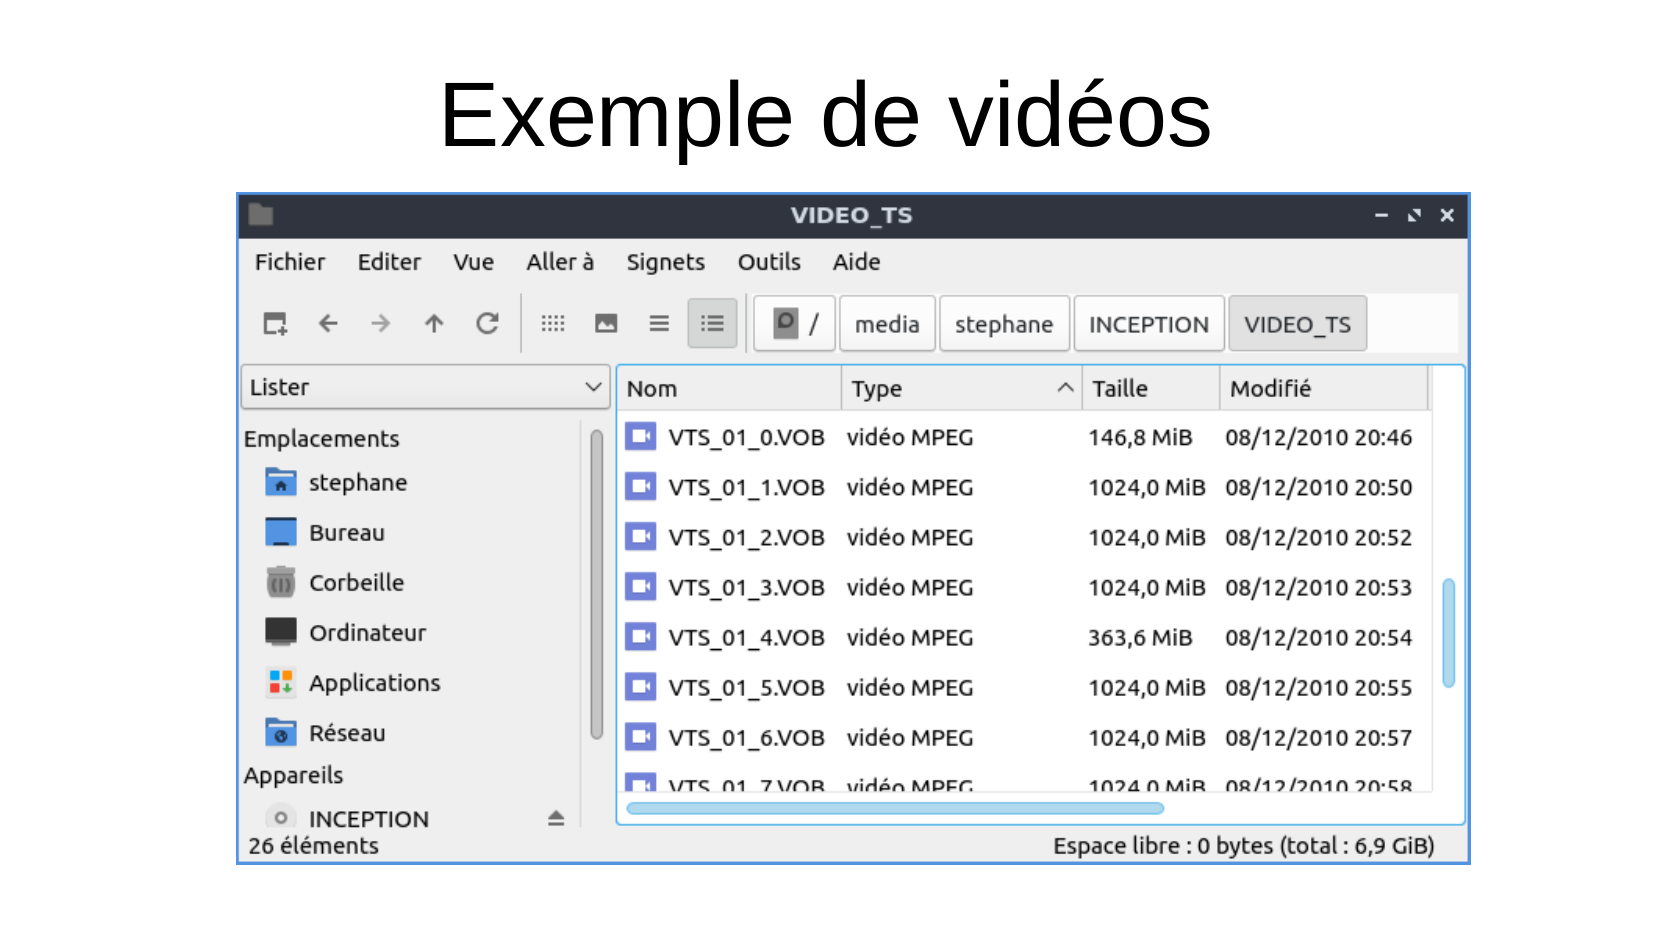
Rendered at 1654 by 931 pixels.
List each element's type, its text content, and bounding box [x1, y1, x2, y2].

title Exemple de vidéos [82, 37, 1571, 193]
picture [236, 192, 1471, 865]
